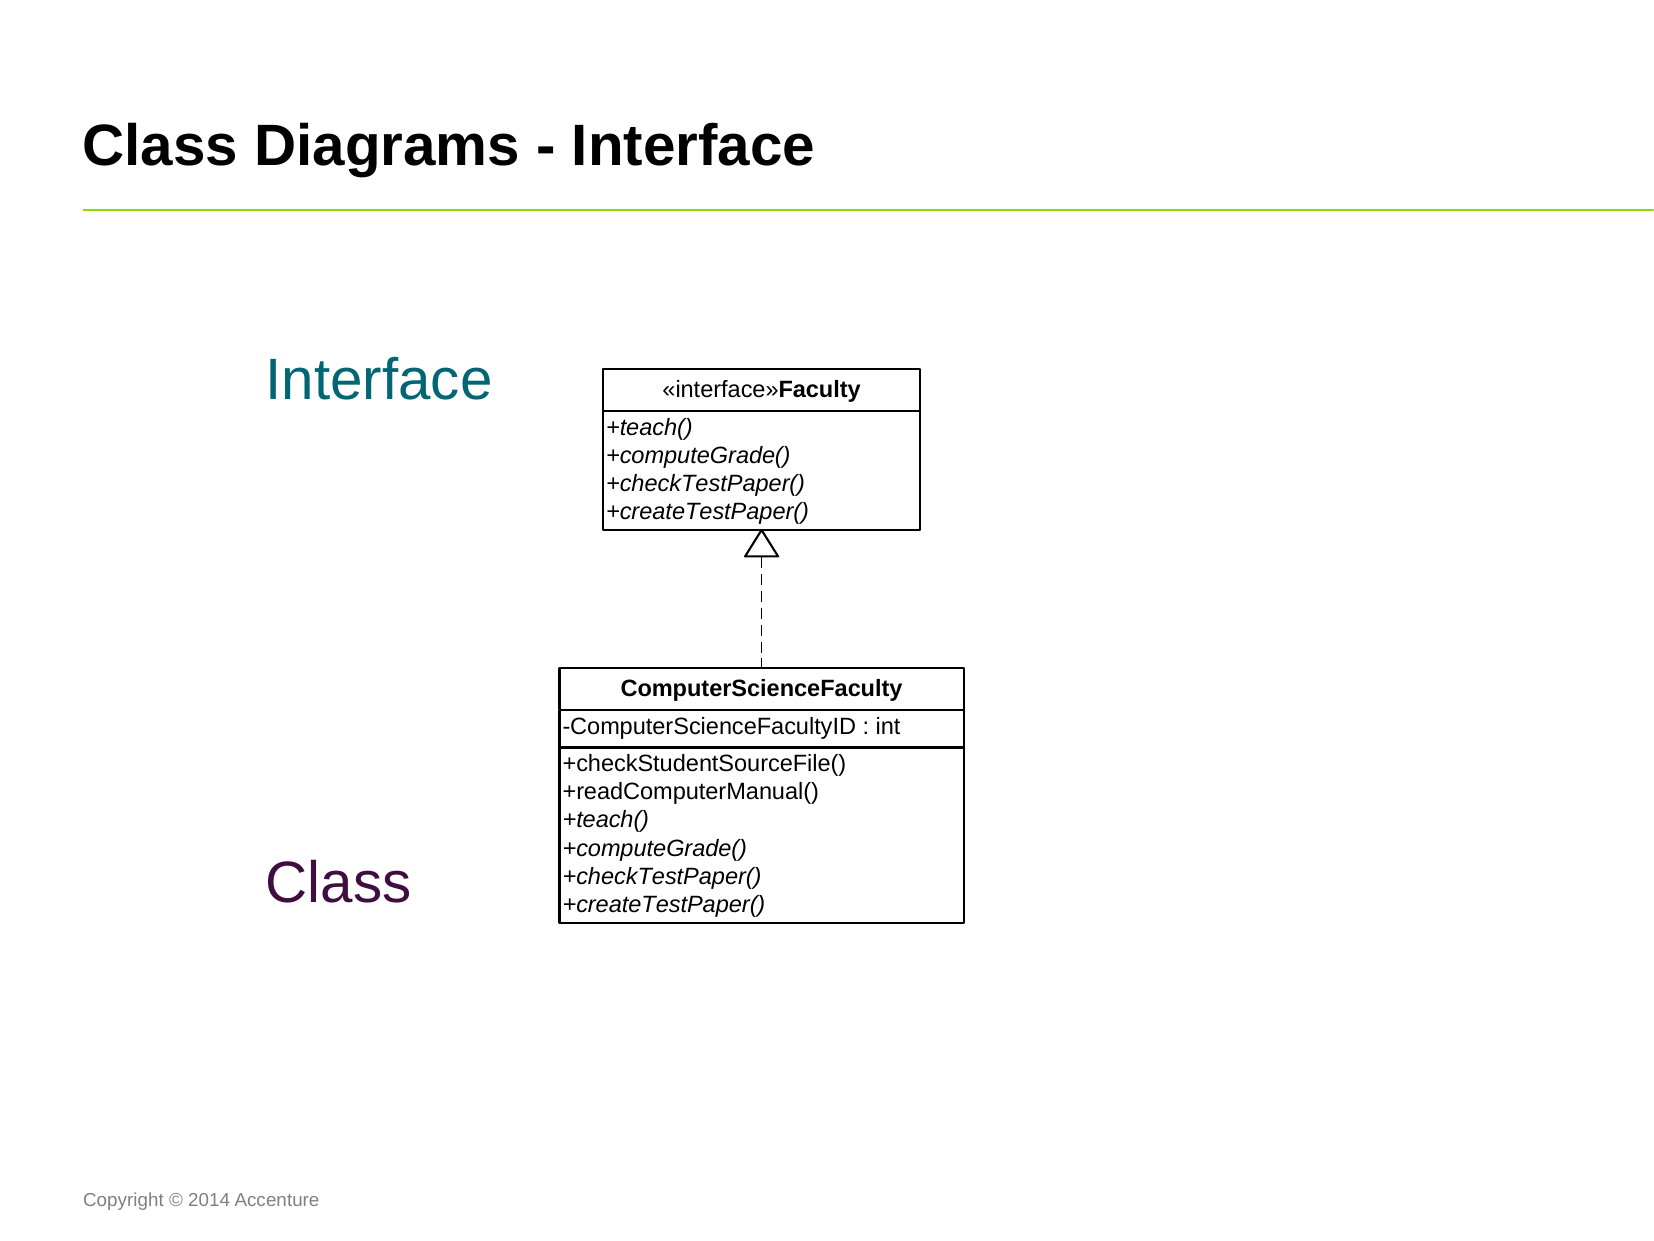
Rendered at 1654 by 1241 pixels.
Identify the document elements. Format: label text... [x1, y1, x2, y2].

title Class Diagrams - Interface [82, 48, 1509, 178]
text_box Interface [265, 317, 416, 411]
picture [554, 363, 1044, 949]
text_box Class [265, 821, 416, 915]
